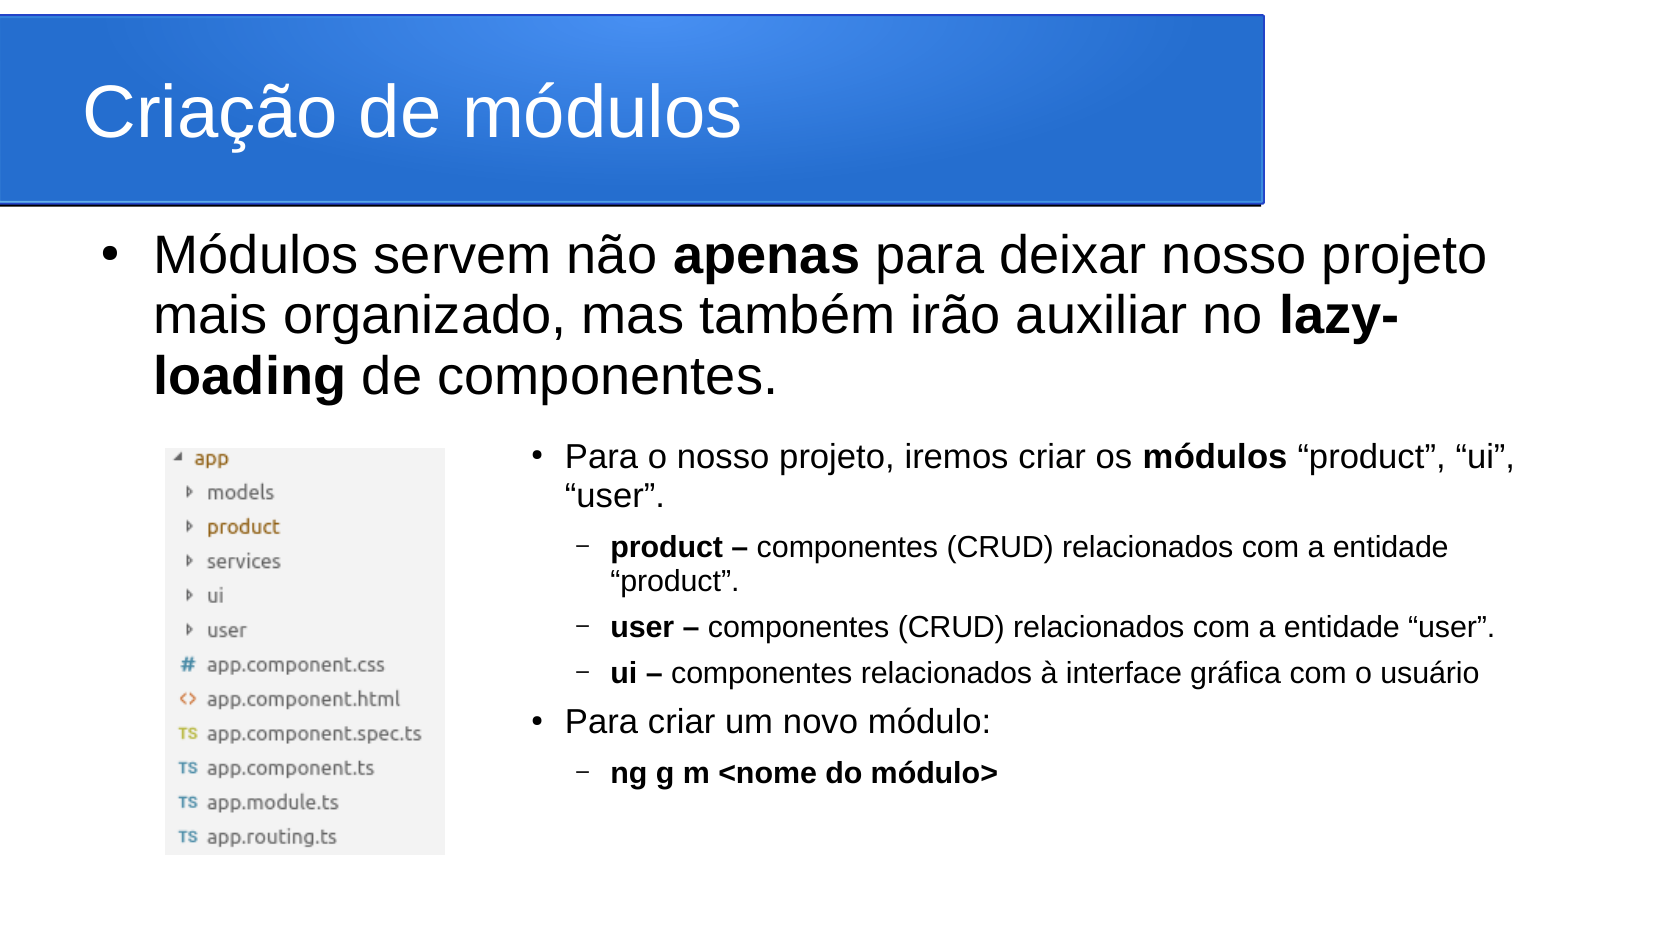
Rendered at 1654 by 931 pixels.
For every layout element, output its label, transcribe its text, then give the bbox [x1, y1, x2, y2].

title Criação de módulos [82, 35, 1235, 189]
list Módulos servem não apenas para deixar nosso projeto mais organizado, mas também irão auxiliar no lazy-loading de componentes. [82, 224, 1571, 764]
picture [165, 448, 445, 855]
list Para o nosso projeto, iremos criar os módulos “product”, “ui”, “user”. product – componentes (CRUD) relacionados com a entidade “product”. user – componentes (CRUD) relacionados com a entidade “user”. ui – componentes relacionados à interface gráfica com o usuário Para criar um novo módulo: ng g m <nome do módulo> [519, 436, 1583, 792]
